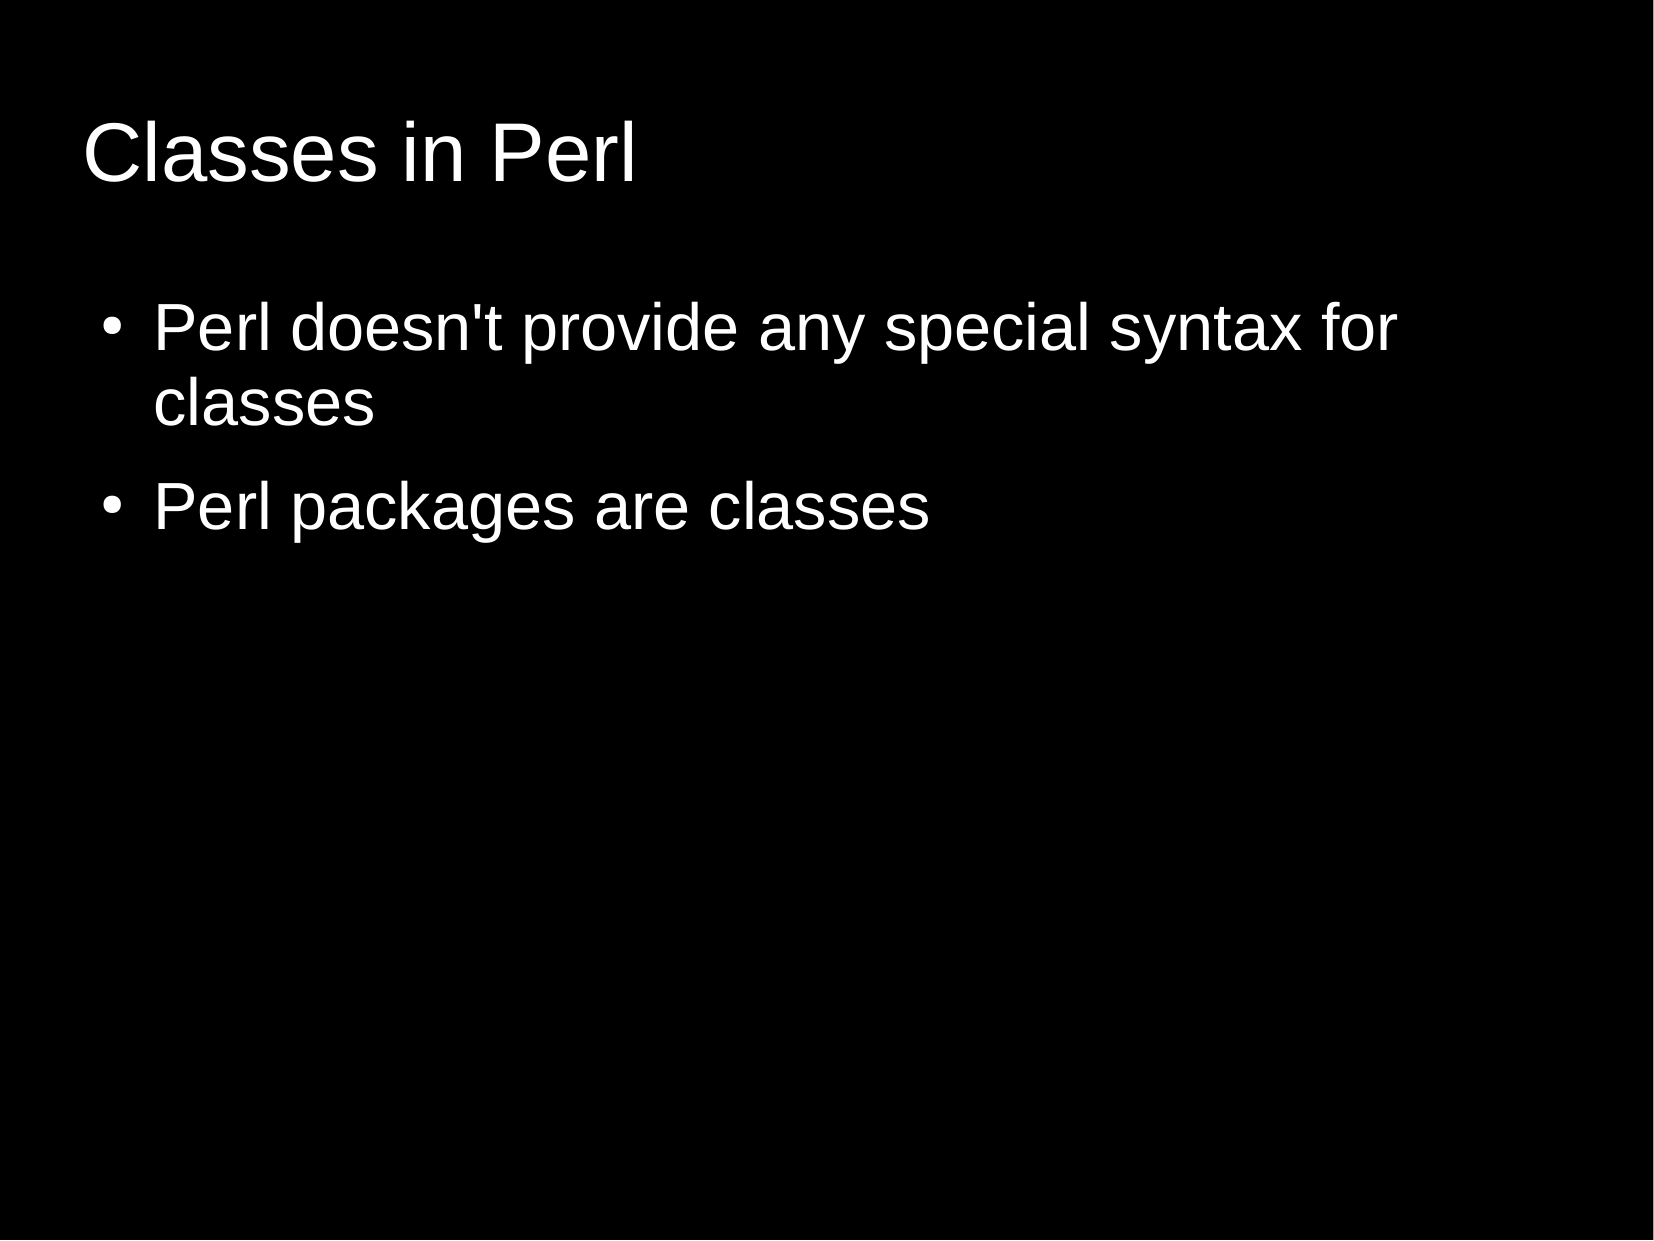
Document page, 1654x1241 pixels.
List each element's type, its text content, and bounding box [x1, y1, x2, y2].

title Classes in Perl [82, 49, 1571, 257]
list Perl doesn't provide any special syntax for classes Perl packages are classes [82, 290, 1538, 1010]
